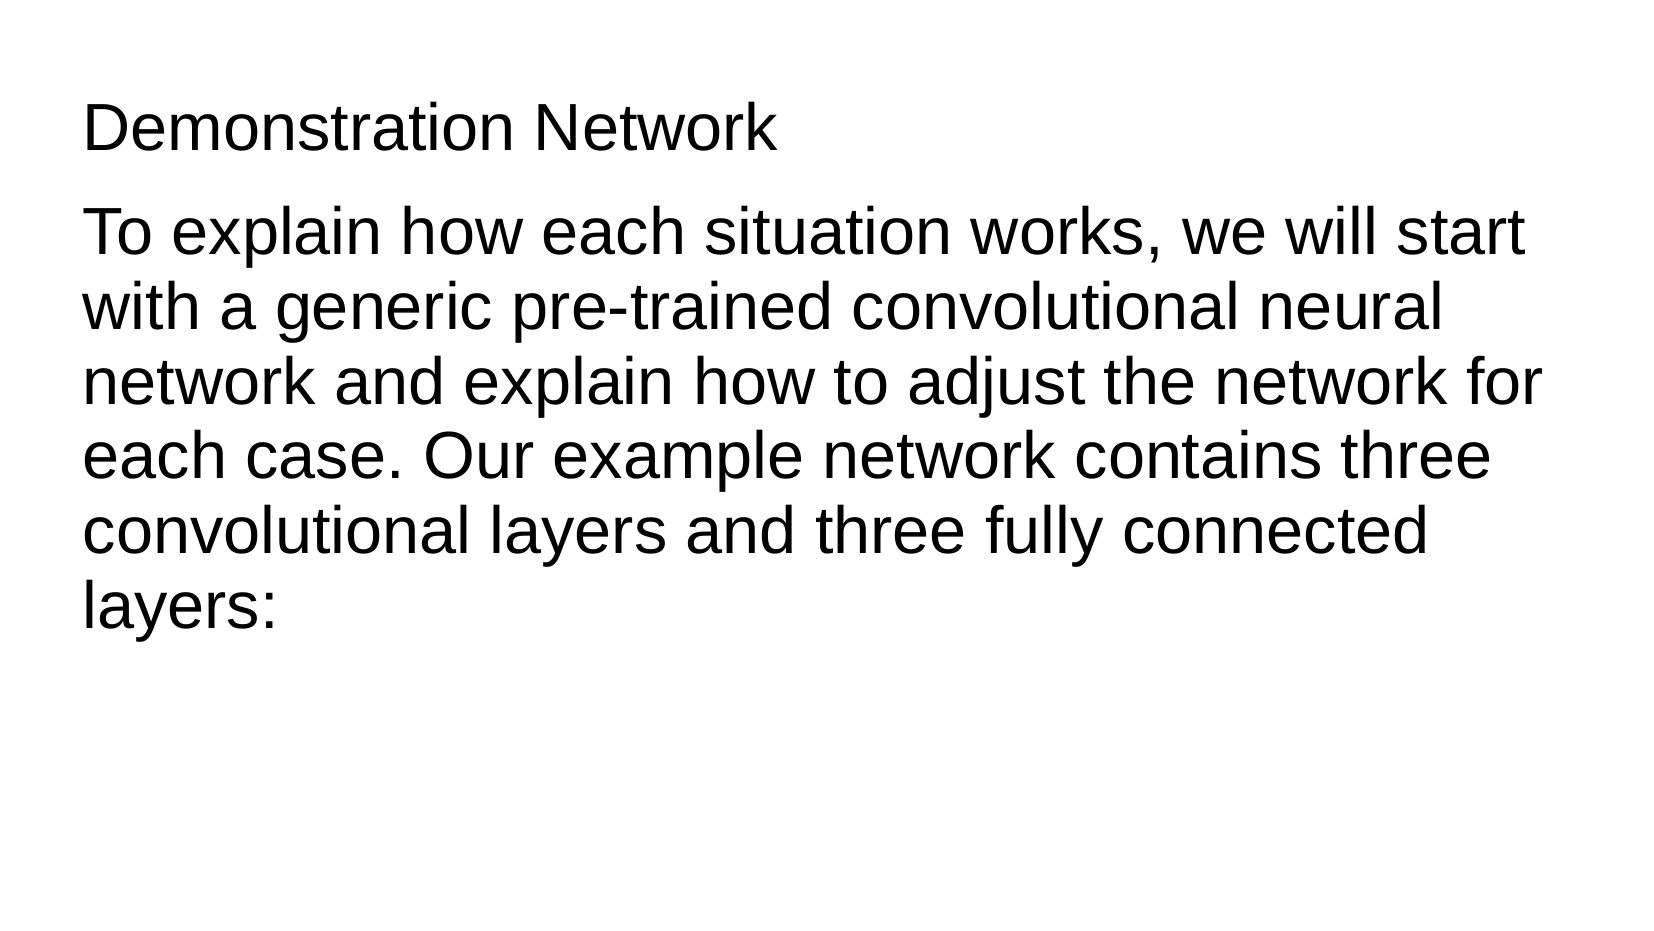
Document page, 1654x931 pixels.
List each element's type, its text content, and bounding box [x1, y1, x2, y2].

list Demonstration Network To explain how each situation works, we will start with a generic pre-trained convolutional neural network and explain how to adjust the network for each case. Our example network contains three convolutional layers and three fully connected layers: [82, 90, 1571, 841]
